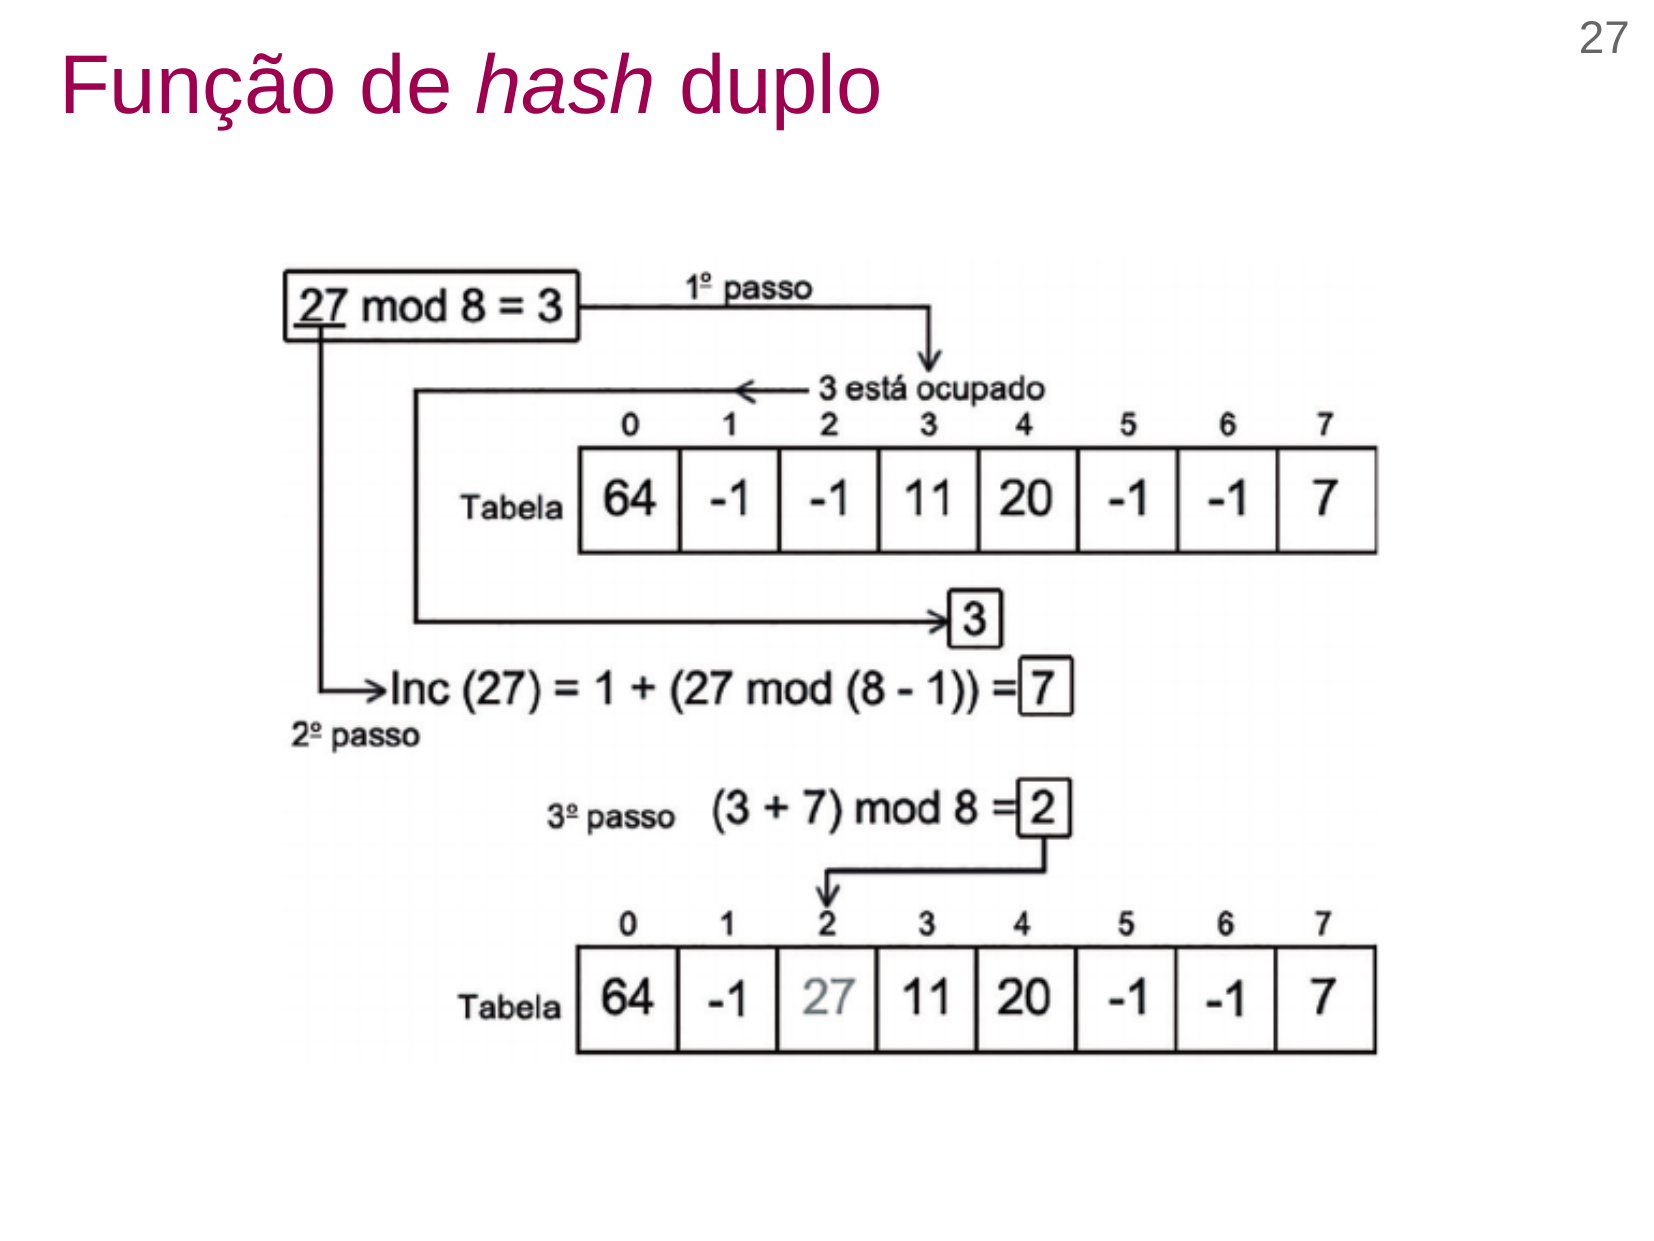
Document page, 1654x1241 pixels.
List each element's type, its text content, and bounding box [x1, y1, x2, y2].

picture [277, 259, 1388, 1066]
title Função de hash duplo [59, 29, 1595, 148]
